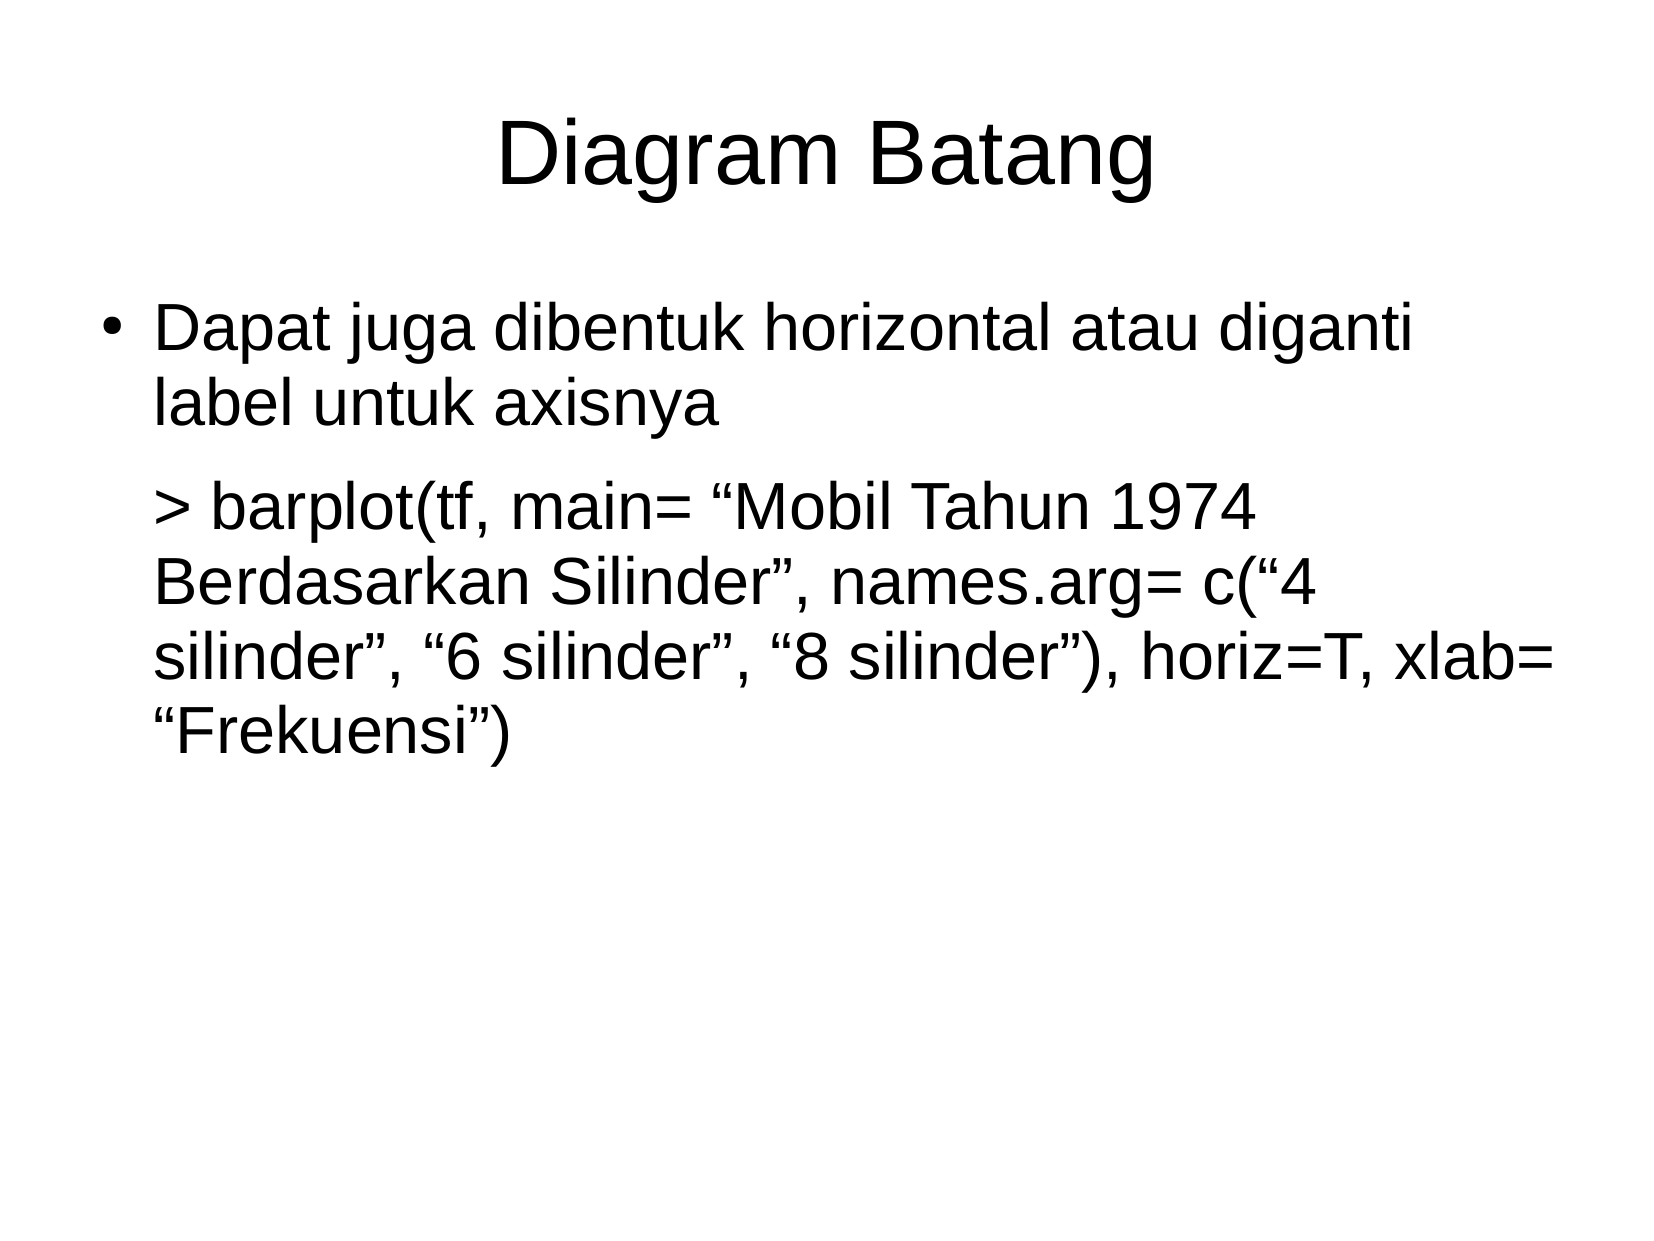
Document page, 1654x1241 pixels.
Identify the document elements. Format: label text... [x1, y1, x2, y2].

title Diagram Batang [82, 49, 1571, 257]
list Dapat juga dibentuk horizontal atau diganti label untuk axisnya > barplot(tf, main= “Mobil Tahun 1974 Berdasarkan Silinder”, names.arg= c(“4 silinder”, “6 silinder”, “8 silinder”), horiz=T, xlab= “Frekuensi”) [82, 290, 1571, 1010]
